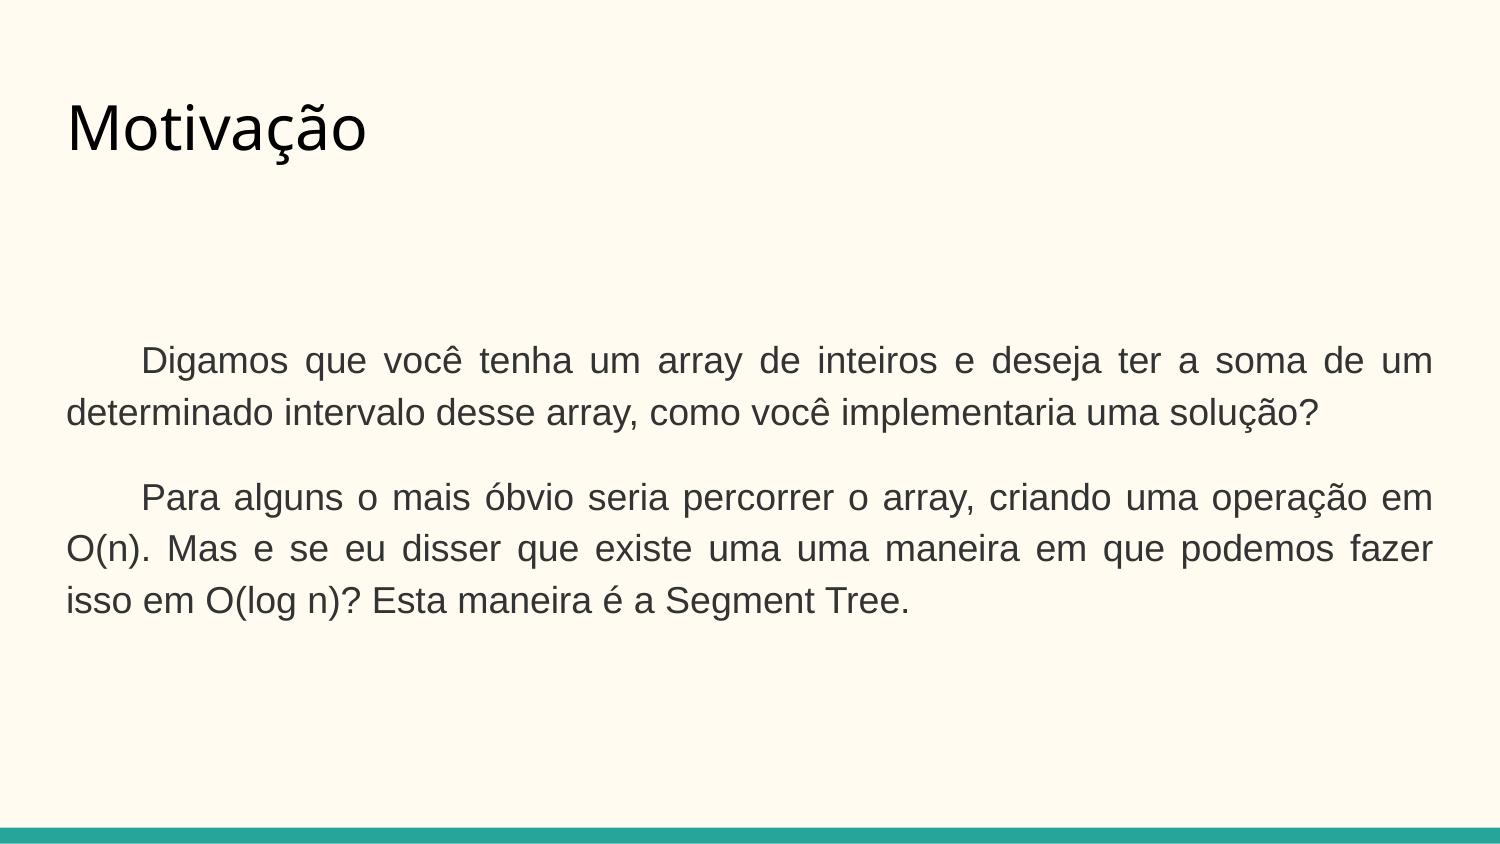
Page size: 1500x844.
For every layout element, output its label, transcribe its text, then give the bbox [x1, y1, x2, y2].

title Motivação [51, 72, 1449, 174]
list Digamos que você tenha um array de inteiros e deseja ter a soma de um determinado intervalo desse array, como você implementaria uma solução? Para alguns o mais óbvio seria percorrer o array, criando uma operação em O(n). Mas e se eu disser que existe uma uma maneira em que podemos fazer isso em O(log n)? Esta maneira é a Segment Tree. [51, 314, 1449, 530]
